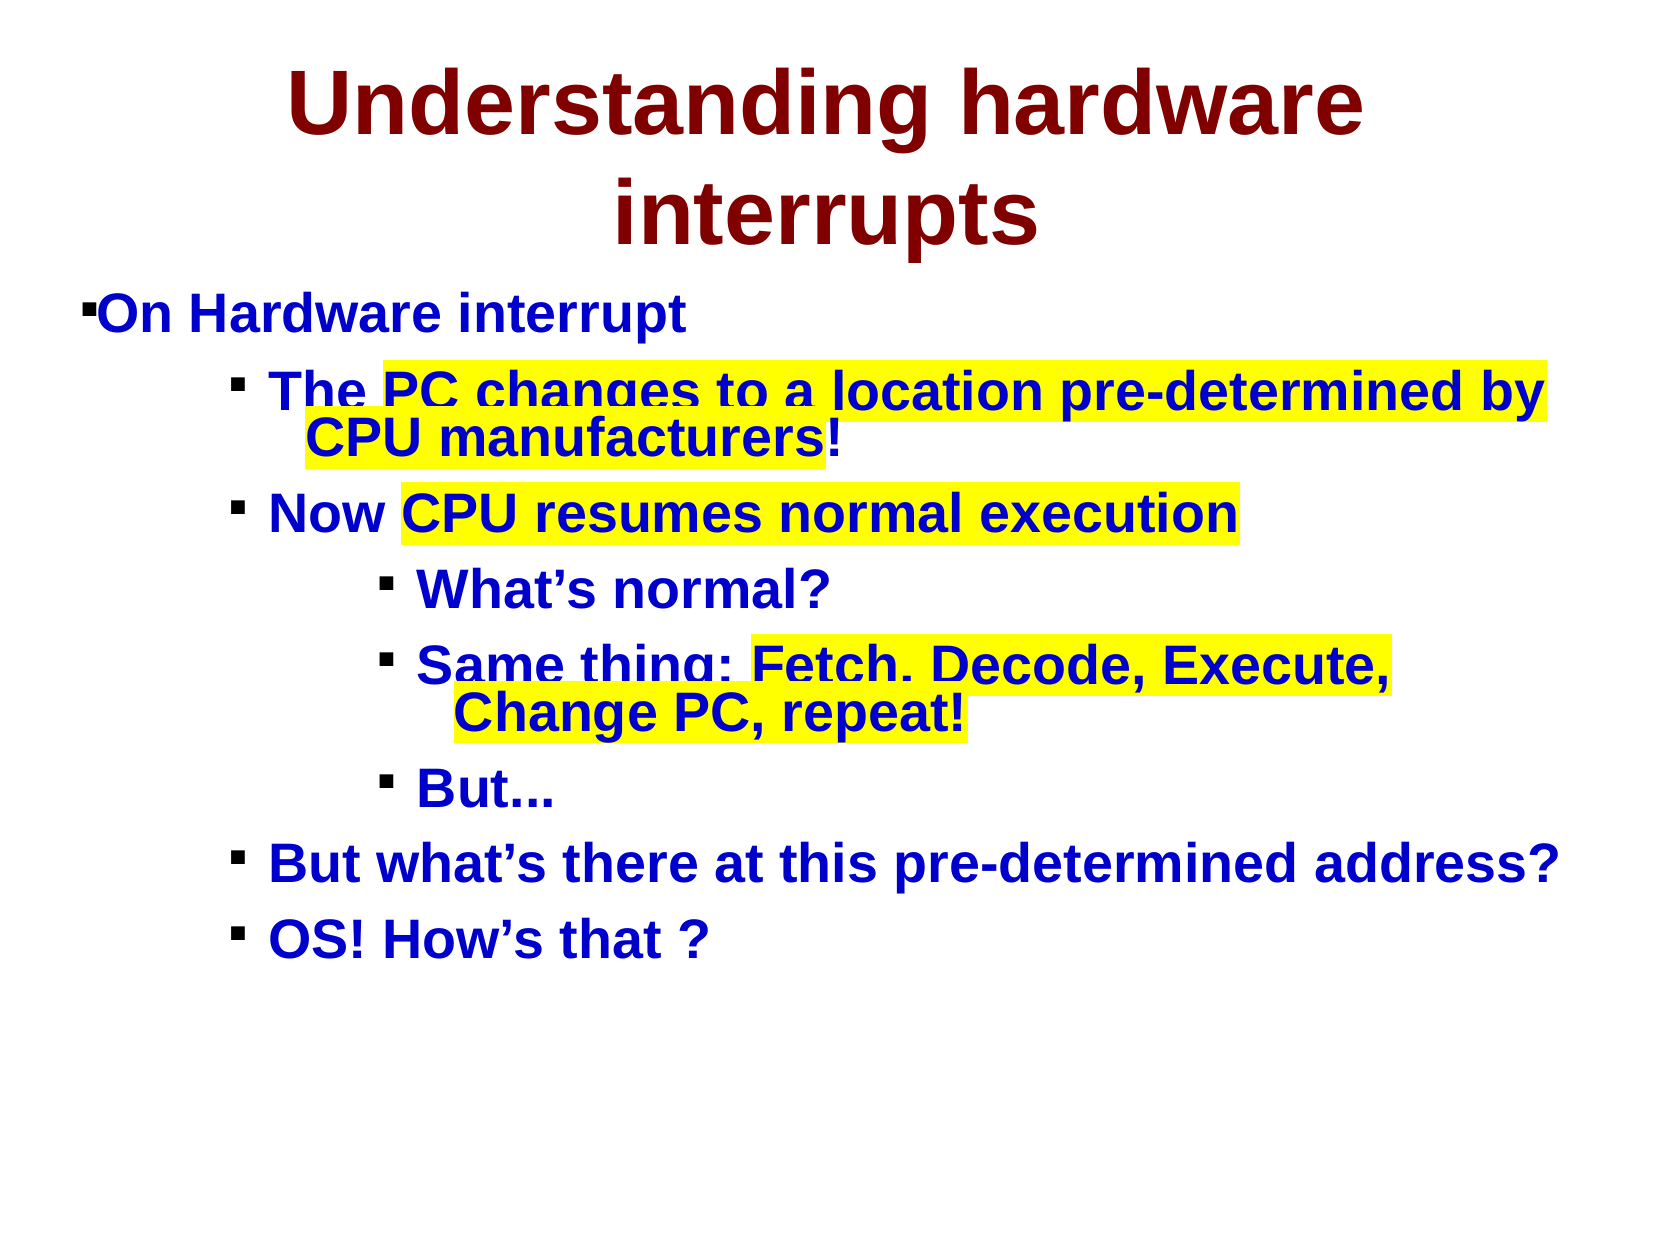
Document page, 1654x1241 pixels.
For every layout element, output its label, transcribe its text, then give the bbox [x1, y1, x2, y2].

title Understanding hardware interrupts [82, 49, 1571, 257]
list On Hardware interrupt The PC changes to a location pre-determined by CPU manufacturers! Now CPU resumes normal execution What’s normal? Same thing: Fetch, Decode, Execute, Change PC, repeat! But... But what’s there at this pre-determined address? OS! How’s that ? [82, 290, 1571, 1010]
